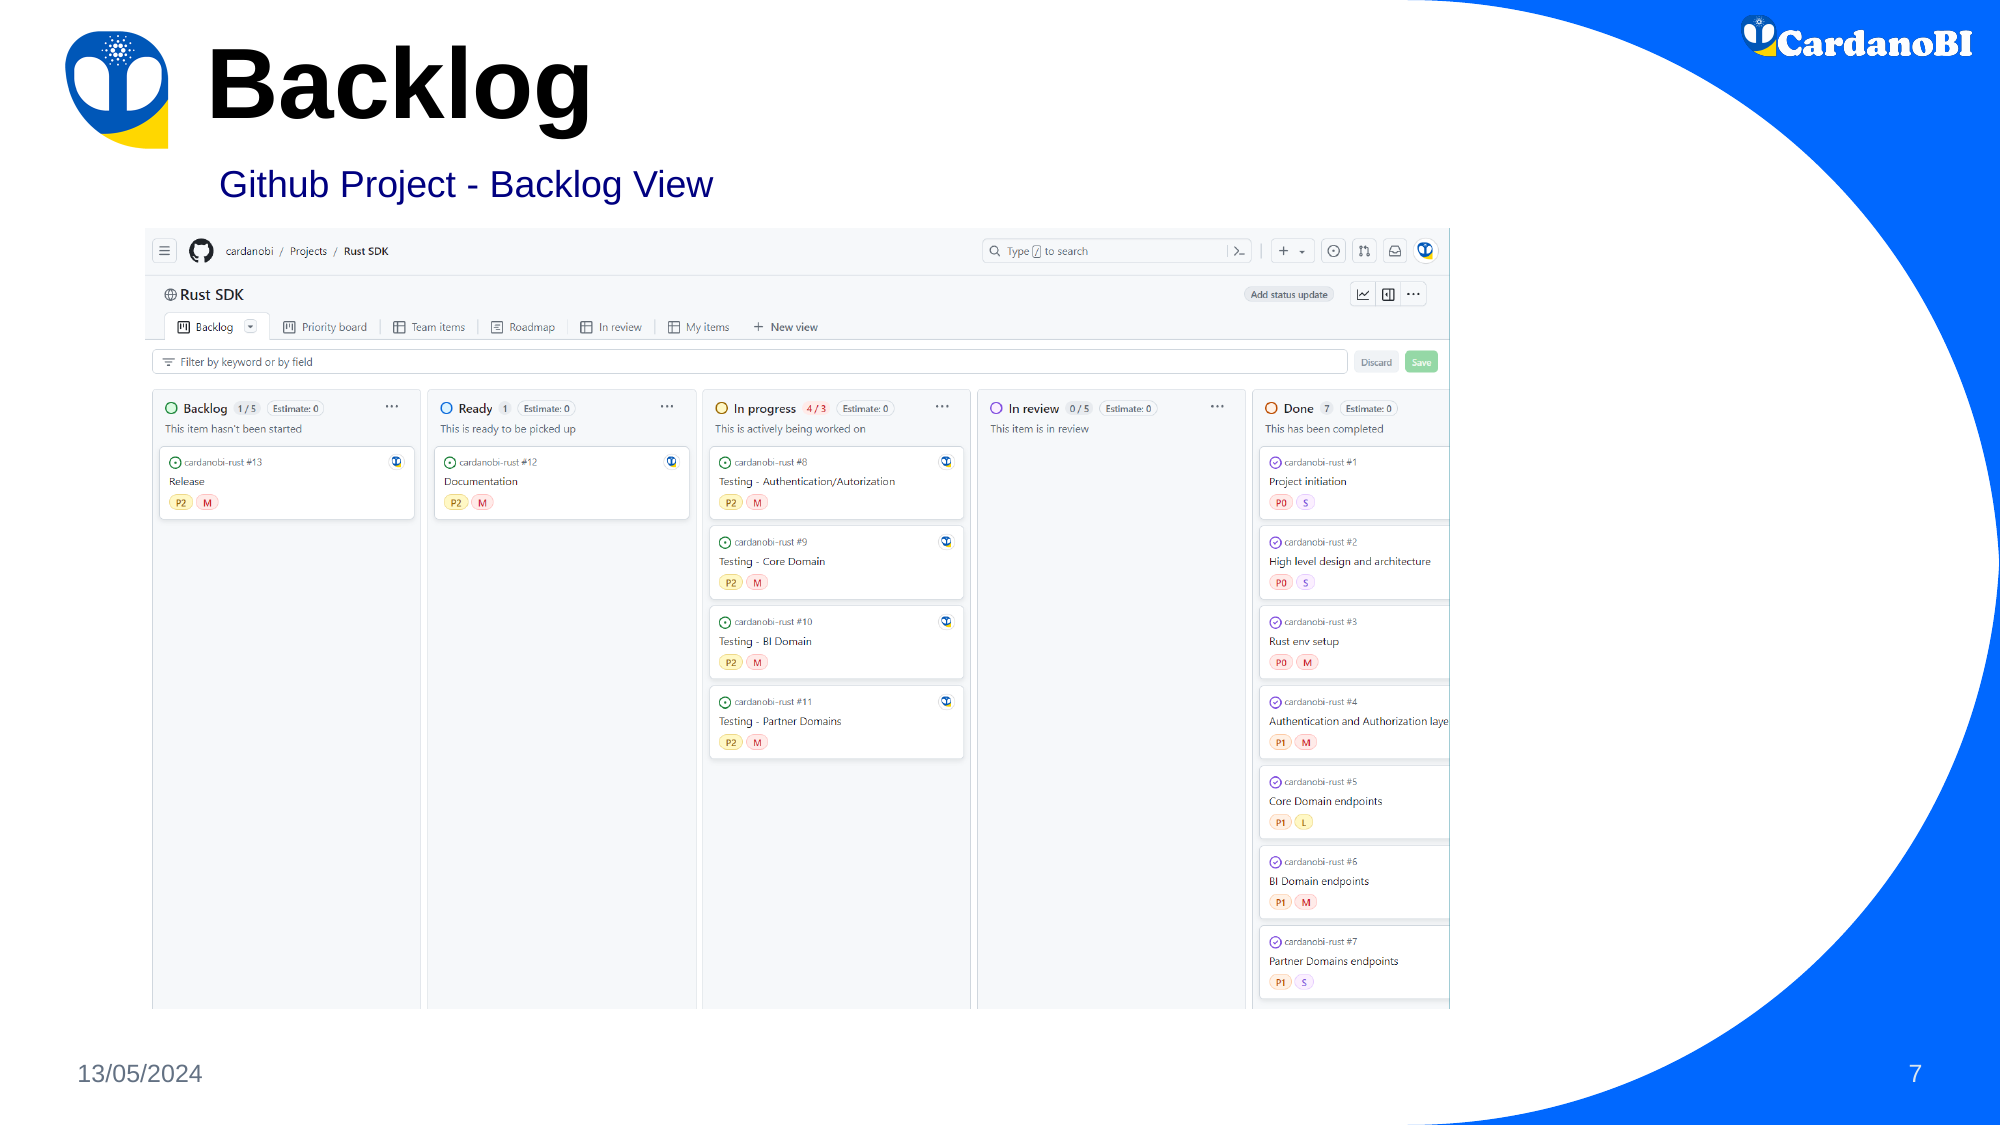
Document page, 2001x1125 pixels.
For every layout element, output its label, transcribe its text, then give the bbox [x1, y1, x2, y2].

text_box Github Project - Backlog View [204, 152, 772, 213]
title Backlog [191, 31, 1796, 148]
picture [145, 228, 1450, 1009]
slide_number 13/05/2024 [62, 1042, 513, 1103]
picture [1741, 15, 1973, 65]
slide_number 1 [1665, 1042, 1938, 1103]
picture [27, 0, 206, 190]
